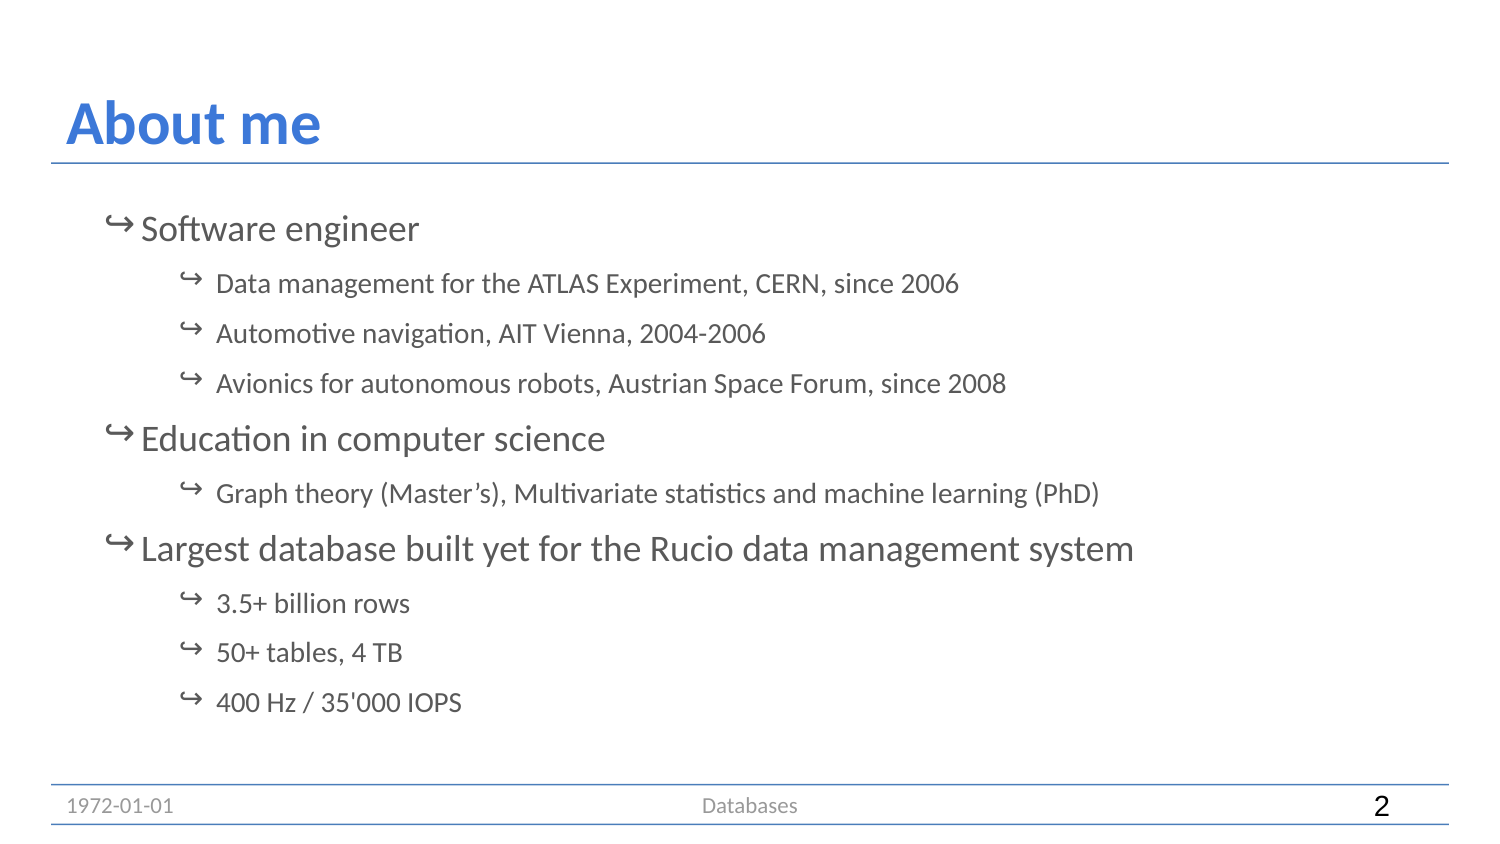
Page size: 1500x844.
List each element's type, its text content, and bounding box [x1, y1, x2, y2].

list Software engineer Data management for the ATLAS Experiment, CERN, since 2006 Automotive navigation, AIT Vienna, 2004-2006 Avionics for autonomous robots, Austrian Space Forum, since 2008 Education in computer science Graph theory (Master’s), Multivariate statistics and machine learning (PhD) Largest database built yet for the Rucio data management system 3.5+ billion rows 50+ tables, 4 TB 400 Hz / 35'000 IOPS [51, 189, 1449, 750]
slide_number <number> [1358, 784, 1449, 825]
title About me [51, 72, 1449, 167]
